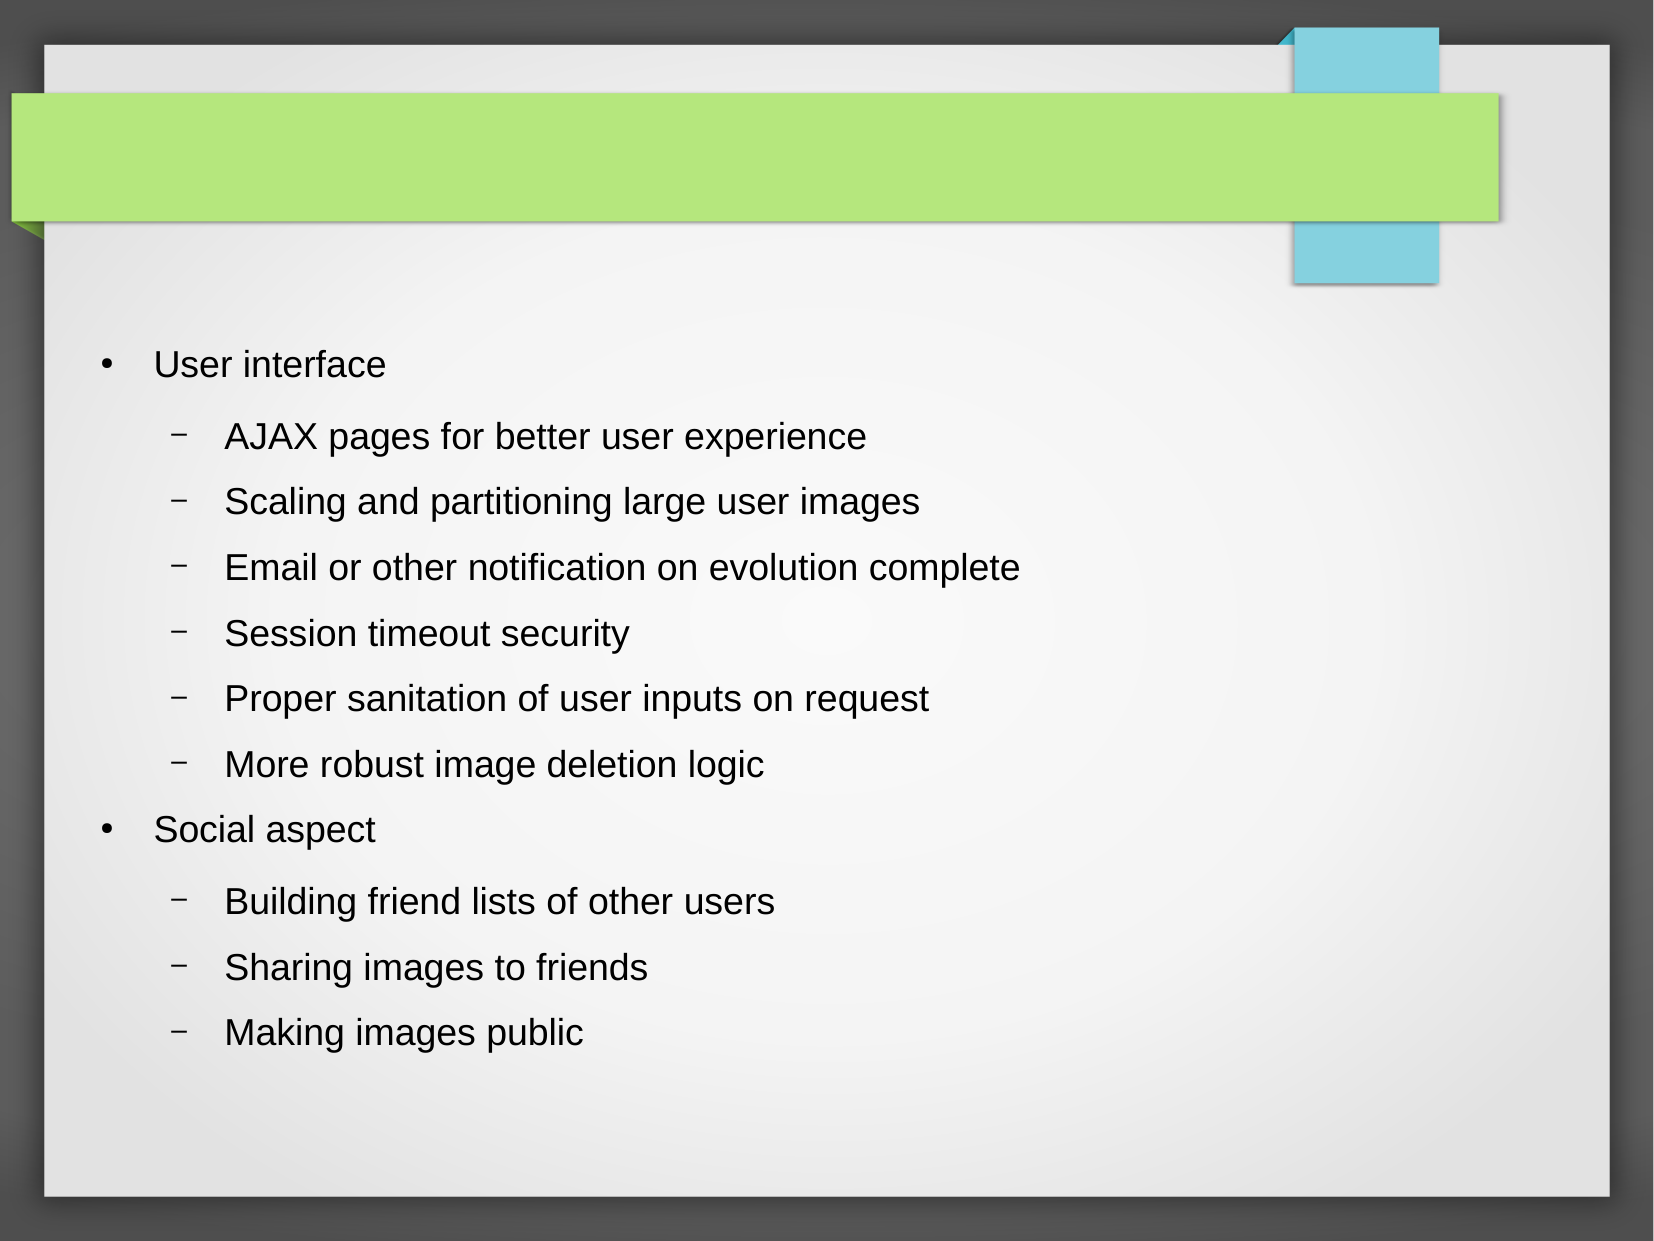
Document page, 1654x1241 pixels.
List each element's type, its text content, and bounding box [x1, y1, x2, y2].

picture [0, 0, 1654, 1241]
list User interface AJAX pages for better user experience Scaling and partitioning large user images Email or other notification on evolution complete Session timeout security Proper sanitation of user inputs on request More robust image deletion logic Social aspect Building friend lists of other users Sharing images to friends Making images public [82, 343, 1538, 1063]
